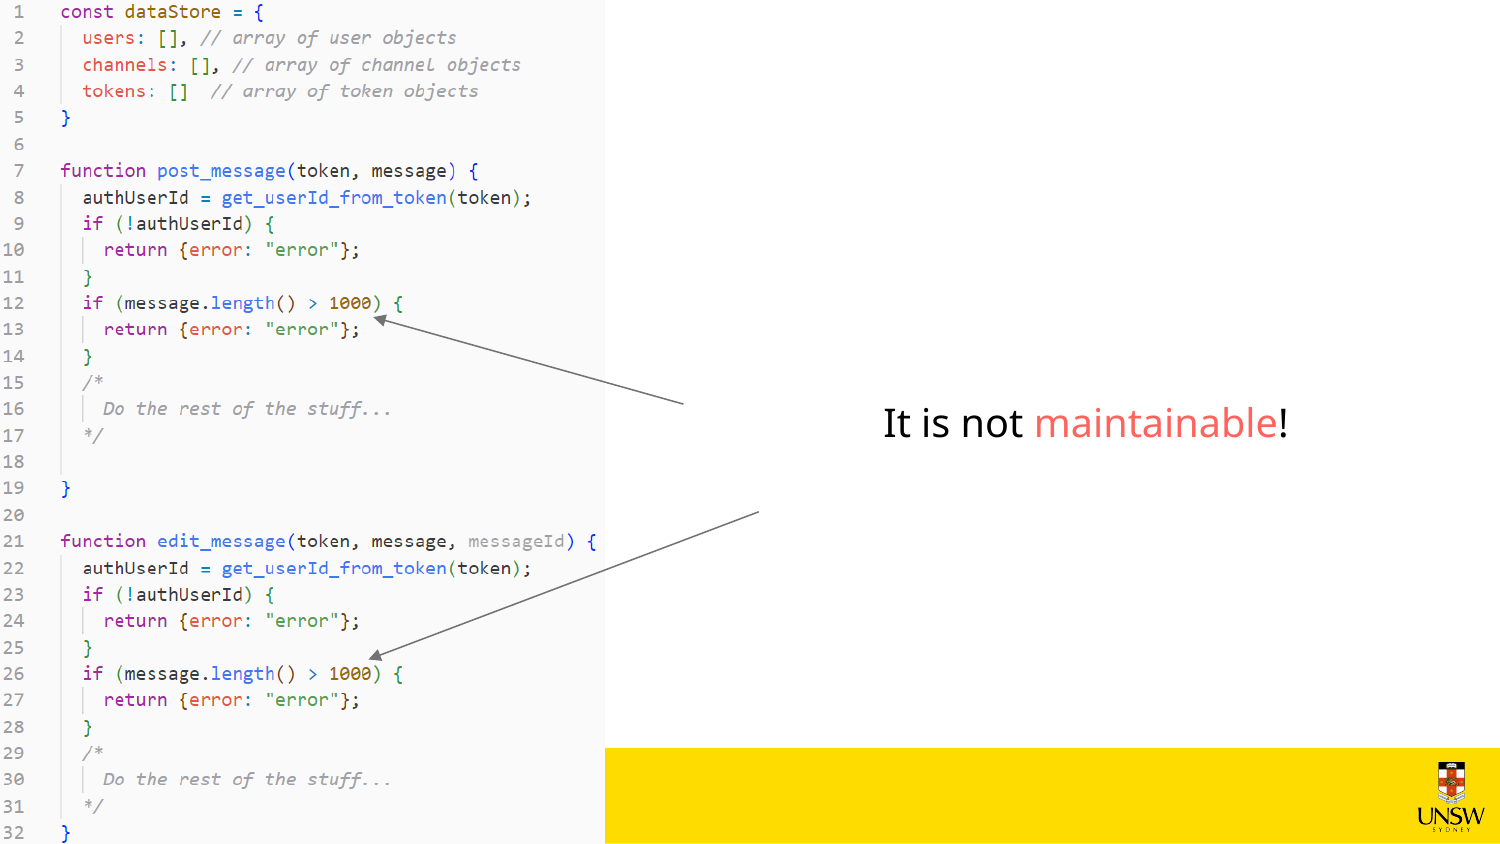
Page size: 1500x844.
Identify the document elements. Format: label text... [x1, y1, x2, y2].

picture [1418, 762, 1485, 832]
text_box It is not maintainable! [715, 382, 1457, 461]
picture [0, 0, 605, 844]
